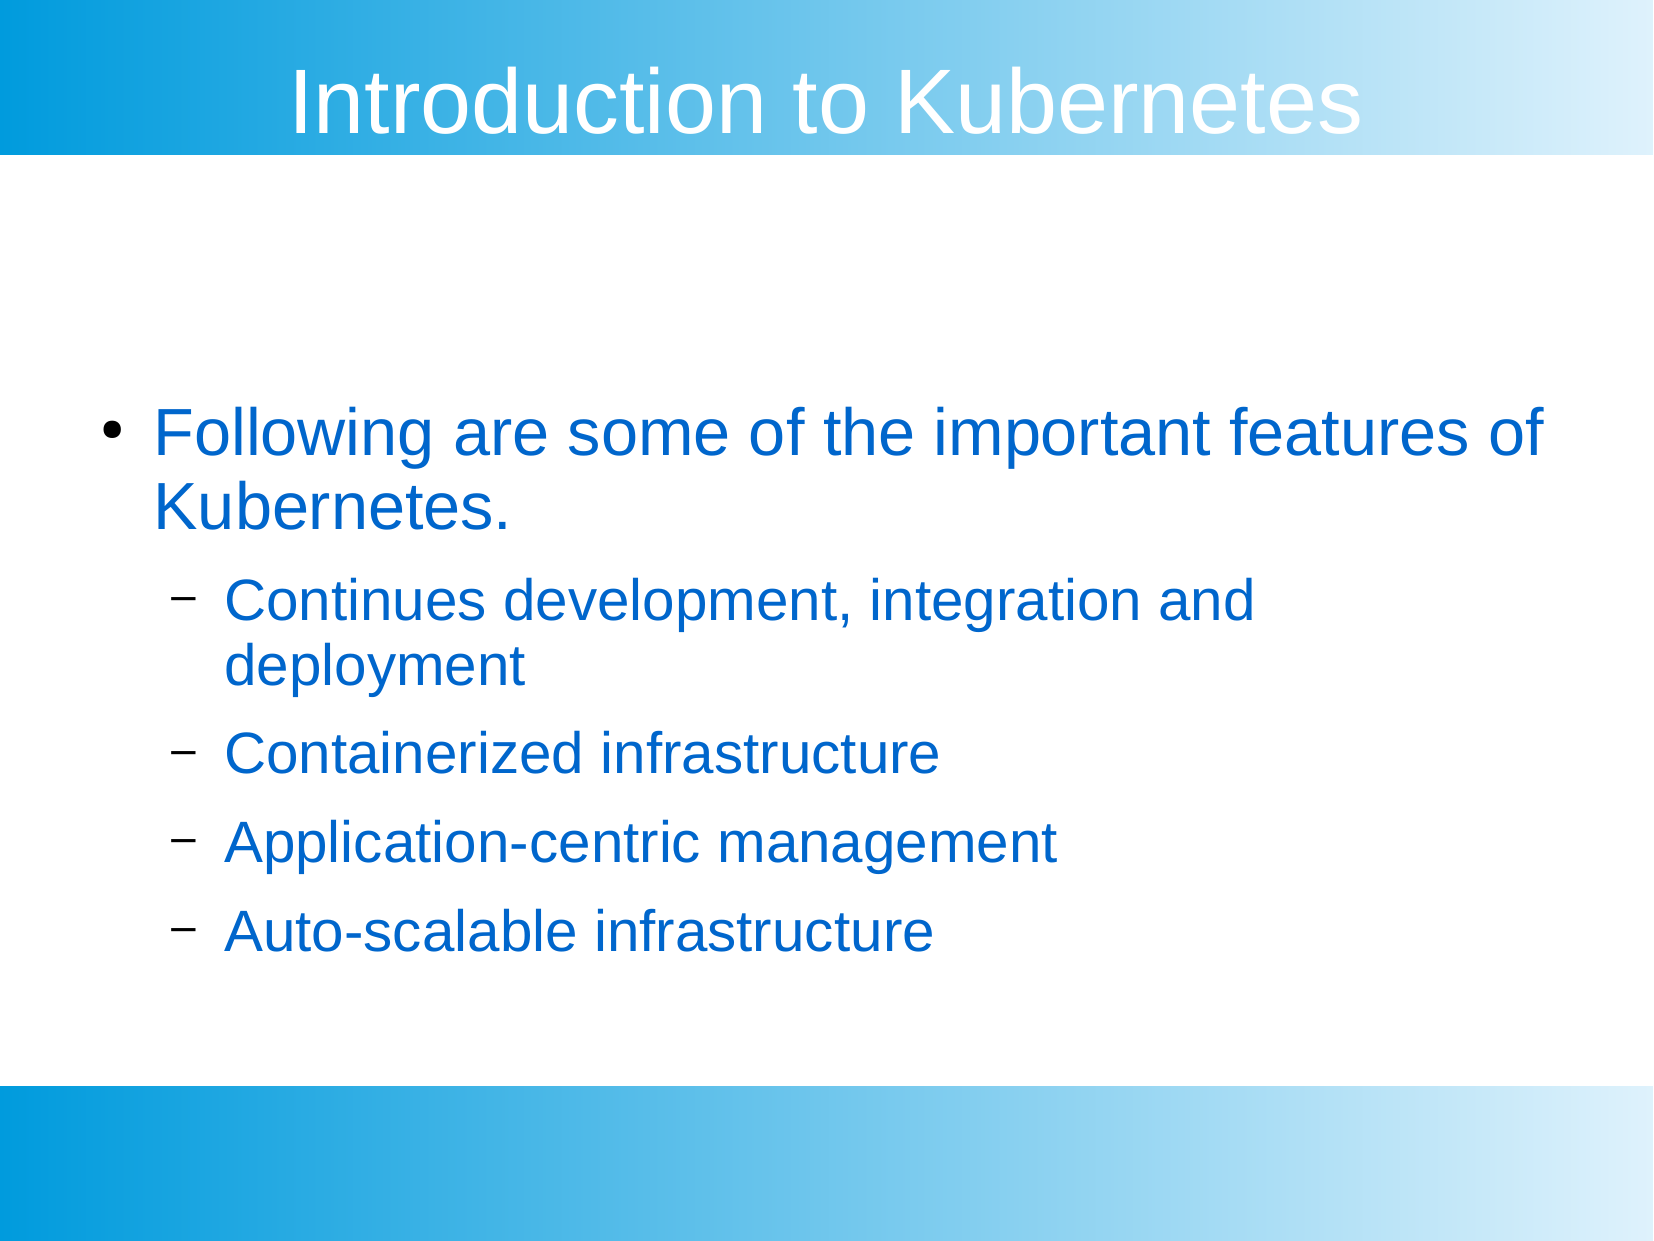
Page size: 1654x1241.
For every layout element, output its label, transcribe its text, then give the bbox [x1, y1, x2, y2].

title Introduction to Kubernetes [82, 49, 1571, 155]
list Following are some of the important features of Kubernetes. Continues development, integration and deployment Containerized infrastructure Application-centric management Auto-scalable infrastructure [82, 290, 1571, 1010]
